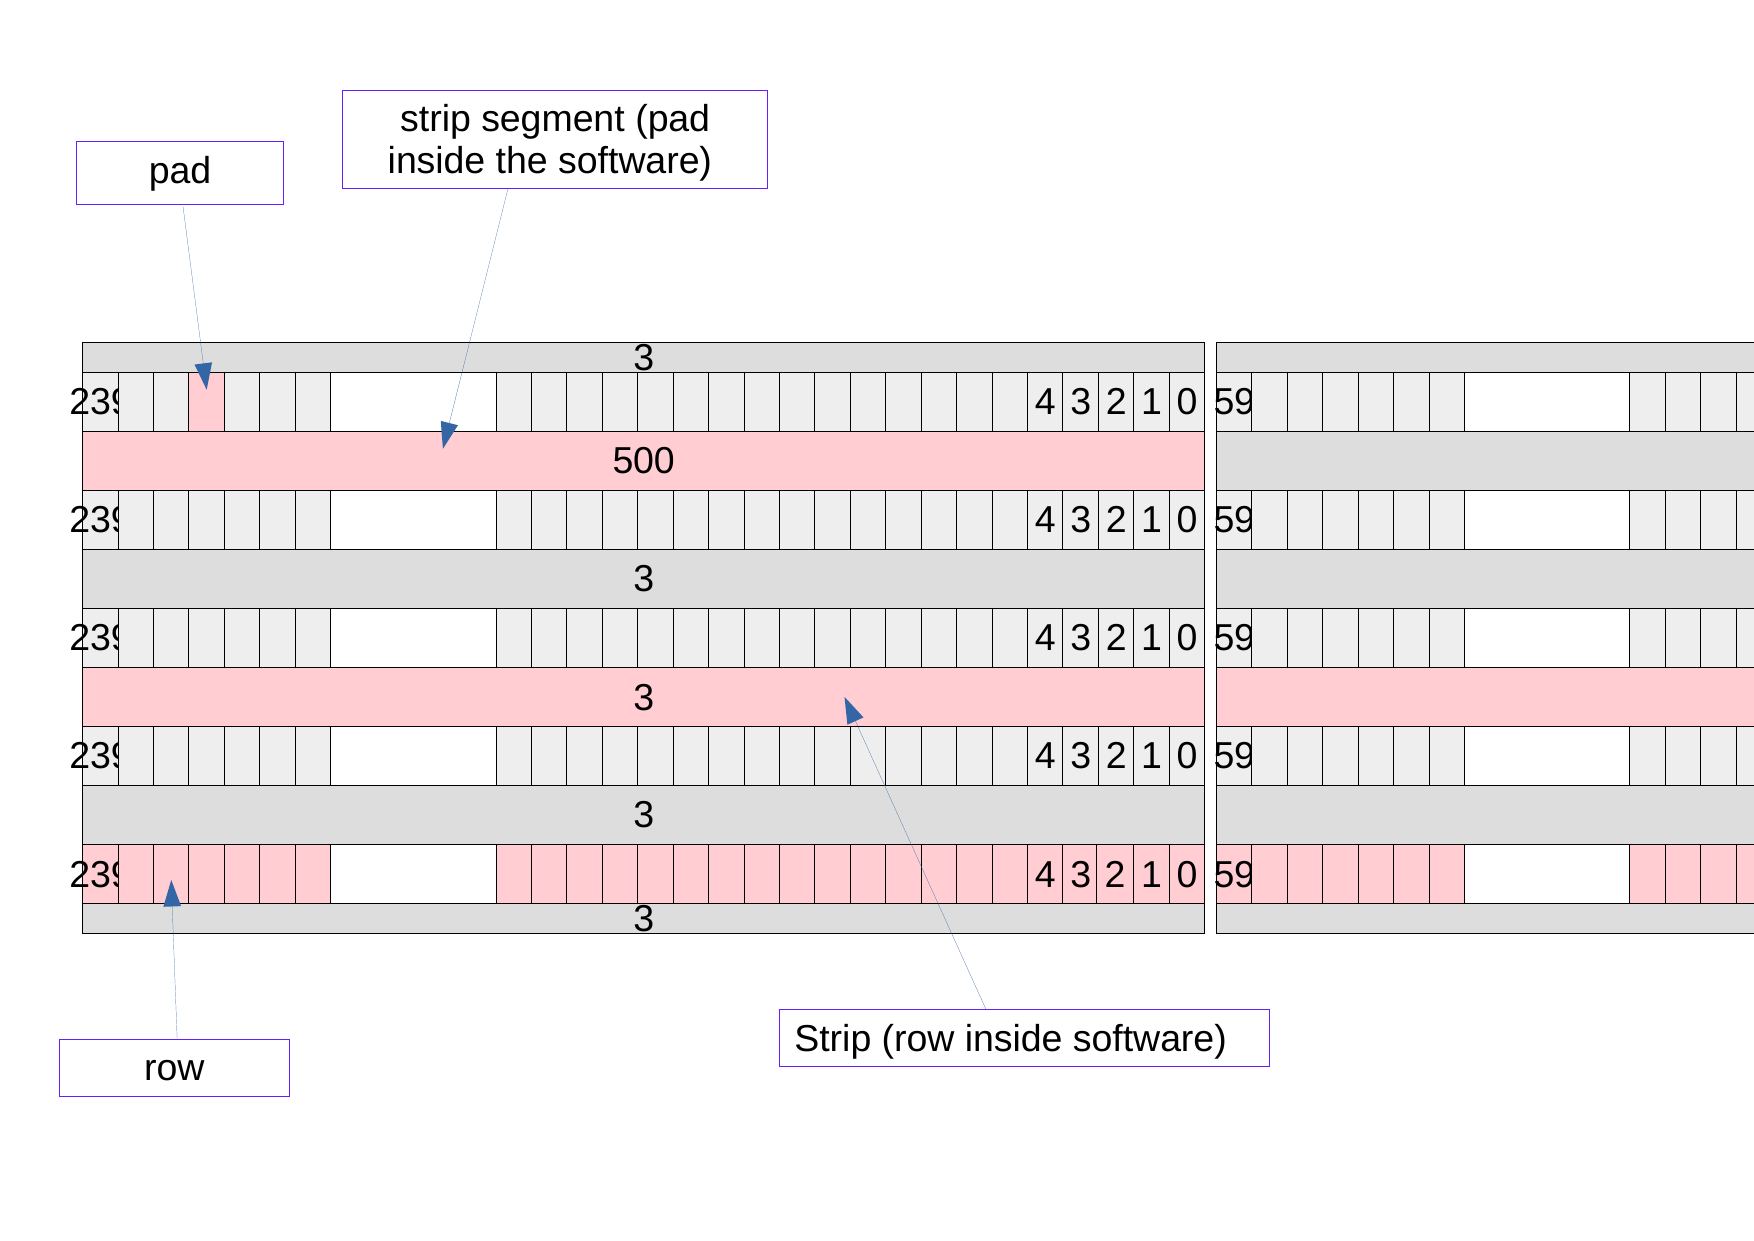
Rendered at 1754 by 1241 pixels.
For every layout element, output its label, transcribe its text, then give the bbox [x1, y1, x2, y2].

text_box [1251, 726, 1465, 786]
text_box [1251, 844, 1465, 904]
text_box 3 [82, 785, 910, 845]
text_box [118, 608, 331, 668]
text_box 59 [1239, 627, 1249, 639]
text_box 239 [82, 372, 118, 432]
text_box 59 [1239, 391, 1249, 403]
text_box 59 [1216, 873, 1229, 885]
text_box 59 [1216, 726, 1251, 786]
text_box [1251, 608, 1465, 668]
text_box [1629, 726, 1754, 786]
text_box 2 [1216, 667, 1754, 727]
text_box [1251, 490, 1465, 550]
text_box 239 [82, 490, 118, 550]
text_box 239 [82, 845, 118, 904]
text_box [1629, 608, 1754, 668]
text_box [118, 372, 331, 432]
text_box 4 [1027, 726, 1062, 786]
text_box 2 [1216, 785, 1754, 845]
text_box 500 [82, 431, 1205, 491]
text_box 2 [1216, 342, 1754, 373]
text_box 0 [1169, 490, 1205, 550]
text_box 4 [1027, 490, 1062, 550]
text_box 1 [1133, 726, 1169, 786]
text_box [1629, 490, 1754, 550]
text_box 3 [1062, 490, 1098, 550]
text_box 2 [1096, 845, 1133, 904]
text_box [496, 845, 937, 904]
text_box 4 [1027, 372, 1062, 432]
text_box 3 [1062, 726, 1098, 786]
text_box 4 [1027, 608, 1062, 668]
text_box [118, 490, 331, 550]
text_box [496, 726, 884, 786]
text_box [118, 726, 331, 786]
text_box 3 [463, 342, 1205, 373]
text_box row [59, 1039, 290, 1097]
text_box Strip (row inside software) [779, 1009, 1270, 1067]
text_box 1 [1133, 372, 1169, 432]
text_box 2 [1216, 549, 1754, 609]
text_box 59 [1216, 608, 1251, 668]
text_box [1251, 372, 1465, 432]
text_box 3 [82, 667, 1205, 727]
text_box 3 [939, 904, 1205, 934]
text_box [118, 844, 331, 904]
text_box [913, 845, 1027, 904]
text_box 4 [1027, 845, 1062, 904]
text_box 3 [82, 549, 1205, 609]
text_box 59 [1216, 636, 1229, 648]
text_box 59 [1216, 845, 1251, 904]
text_box 0 [1169, 845, 1205, 904]
text_box 3 [886, 786, 1205, 845]
text_box 59 [1239, 509, 1249, 521]
text_box 59 [1216, 754, 1229, 766]
text_box 2 [1098, 372, 1133, 432]
text_box 0 [1169, 372, 1205, 432]
text_box strip segment (pad inside the software) [342, 90, 768, 189]
text_box [1629, 372, 1754, 432]
text_box 2 [1216, 903, 1754, 934]
text_box [859, 726, 1027, 786]
text_box 3 [1062, 372, 1098, 432]
text_box 2 [1098, 608, 1133, 668]
text_box [496, 490, 1027, 550]
text_box 59 [1239, 745, 1249, 757]
text_box pad [76, 141, 284, 205]
text_box 1 [1133, 845, 1169, 904]
text_box 3 [1062, 845, 1096, 904]
text_box [496, 608, 1027, 668]
text_box 3 [82, 342, 203, 372]
text_box 2 [1098, 726, 1133, 786]
text_box 3 [1062, 608, 1098, 668]
text_box 2 [1098, 490, 1133, 550]
text_box 239 [82, 608, 118, 668]
text_box 59 [1216, 490, 1251, 550]
text_box 3 [173, 903, 951, 934]
text_box 59 [1216, 518, 1229, 530]
text_box 59 [1216, 400, 1229, 412]
text_box 59 [1239, 864, 1249, 876]
text_box 59 [1216, 372, 1251, 432]
text_box 0 [1169, 608, 1205, 668]
text_box [1629, 845, 1754, 904]
text_box [496, 372, 1027, 432]
text_box 2 [1216, 431, 1754, 491]
text_box 0 [1169, 726, 1205, 786]
text_box 239 [82, 726, 118, 786]
text_box 1 [1133, 608, 1169, 668]
text_box 1 [1133, 490, 1169, 550]
text_box 3 [201, 342, 469, 373]
text_box 3 [82, 904, 173, 934]
